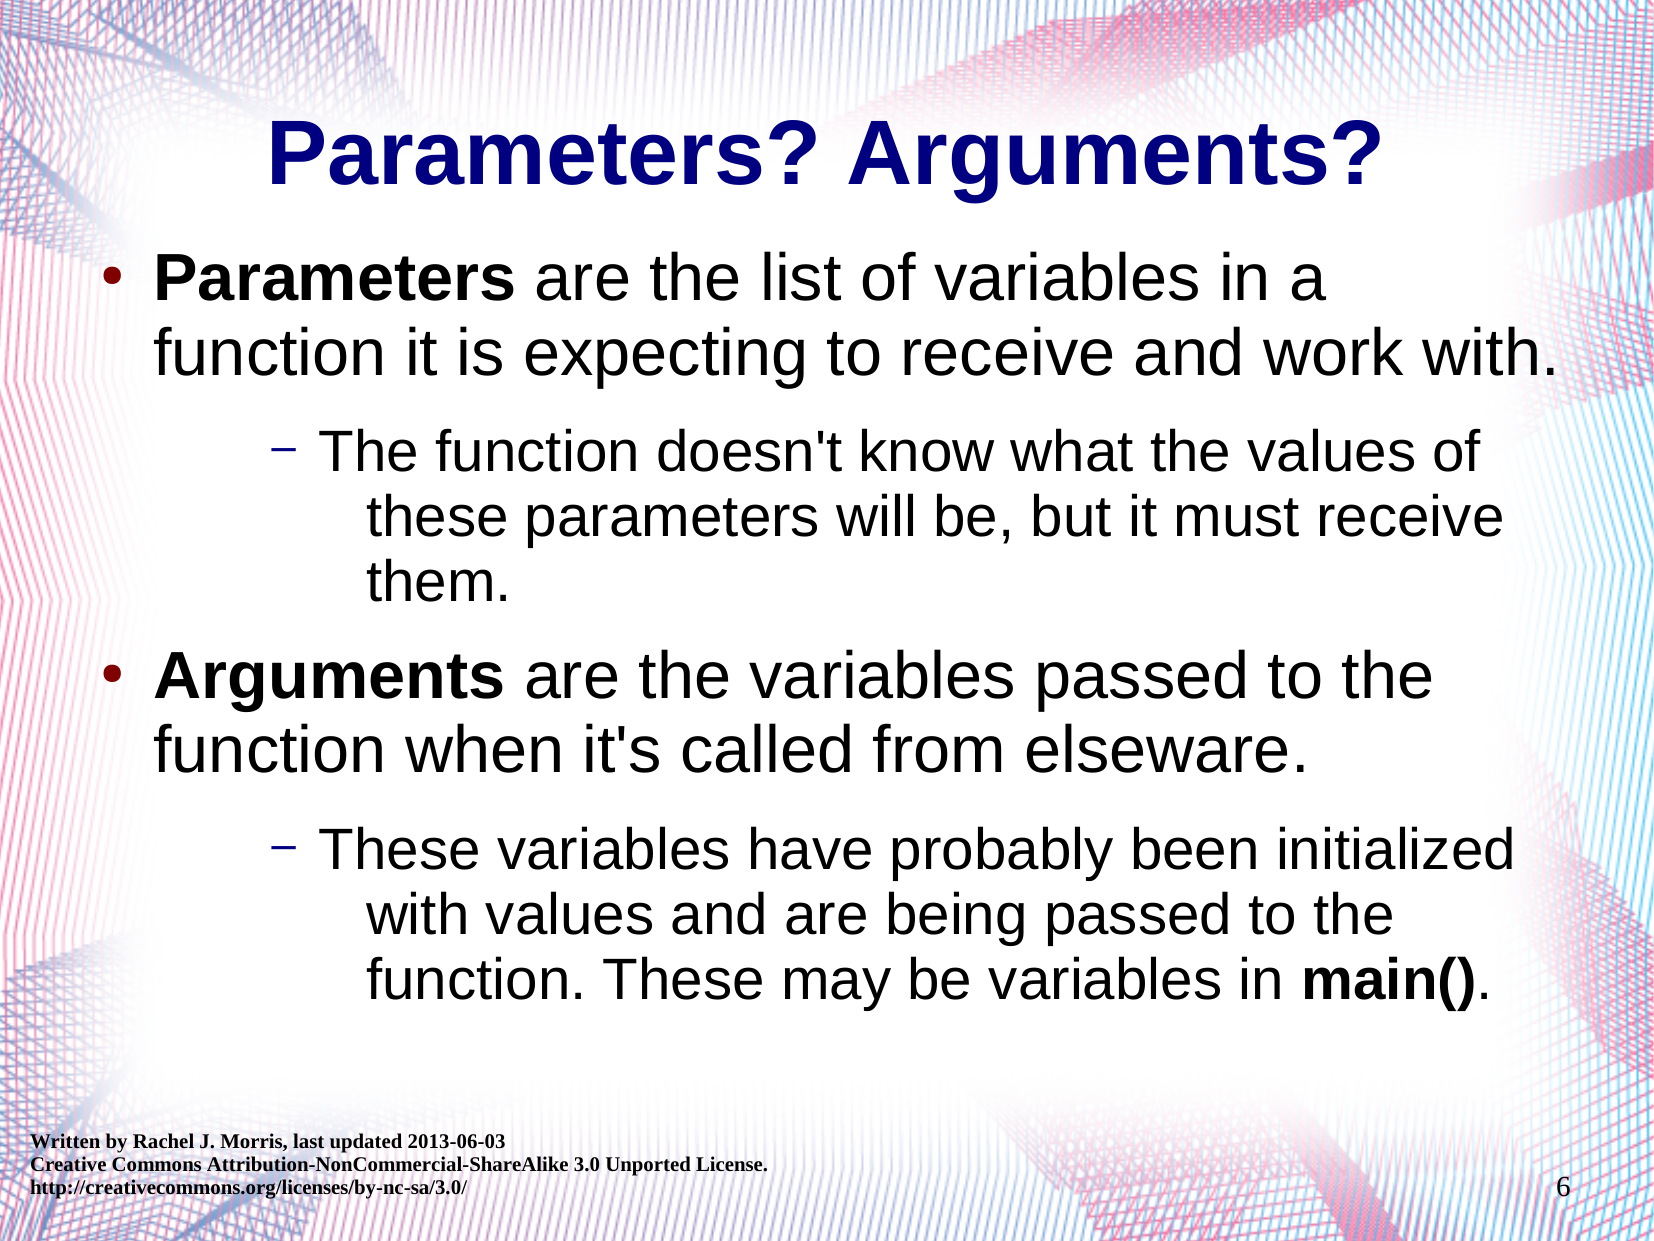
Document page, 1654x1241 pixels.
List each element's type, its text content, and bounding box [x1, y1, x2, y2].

title Parameters? Arguments? [82, 49, 1571, 240]
picture [0, 0, 1654, 1241]
list Parameters are the list of variables in a function it is expecting to receive and work with. The function doesn't know what the values of these parameters will be, but it must receive them. Arguments are the variables passed to the function when it's called from elseware. These variables have probably been initialized with values and are being passed to the function. These may be variables in main(). [82, 240, 1571, 1012]
